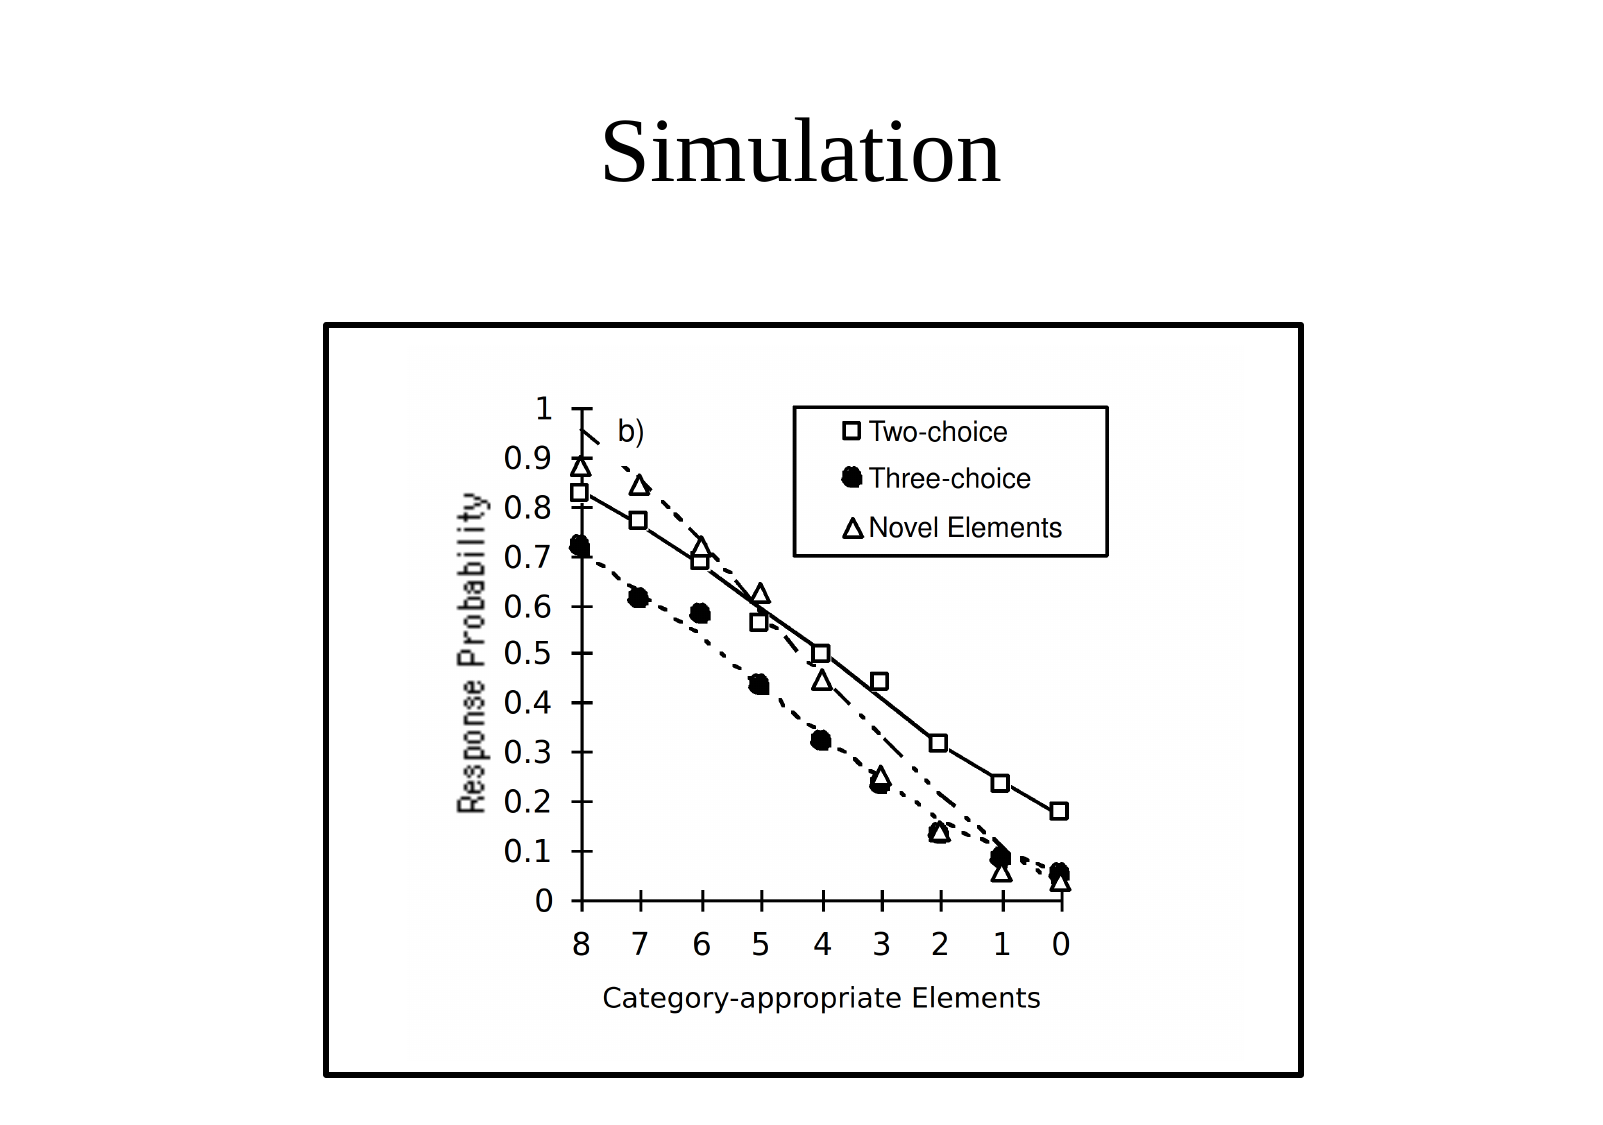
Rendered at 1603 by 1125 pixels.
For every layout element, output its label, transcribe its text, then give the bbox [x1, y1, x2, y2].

text_box [326, 324, 1302, 1075]
text_box Simulation [163, 99, 1439, 288]
picture [407, 345, 1246, 1063]
